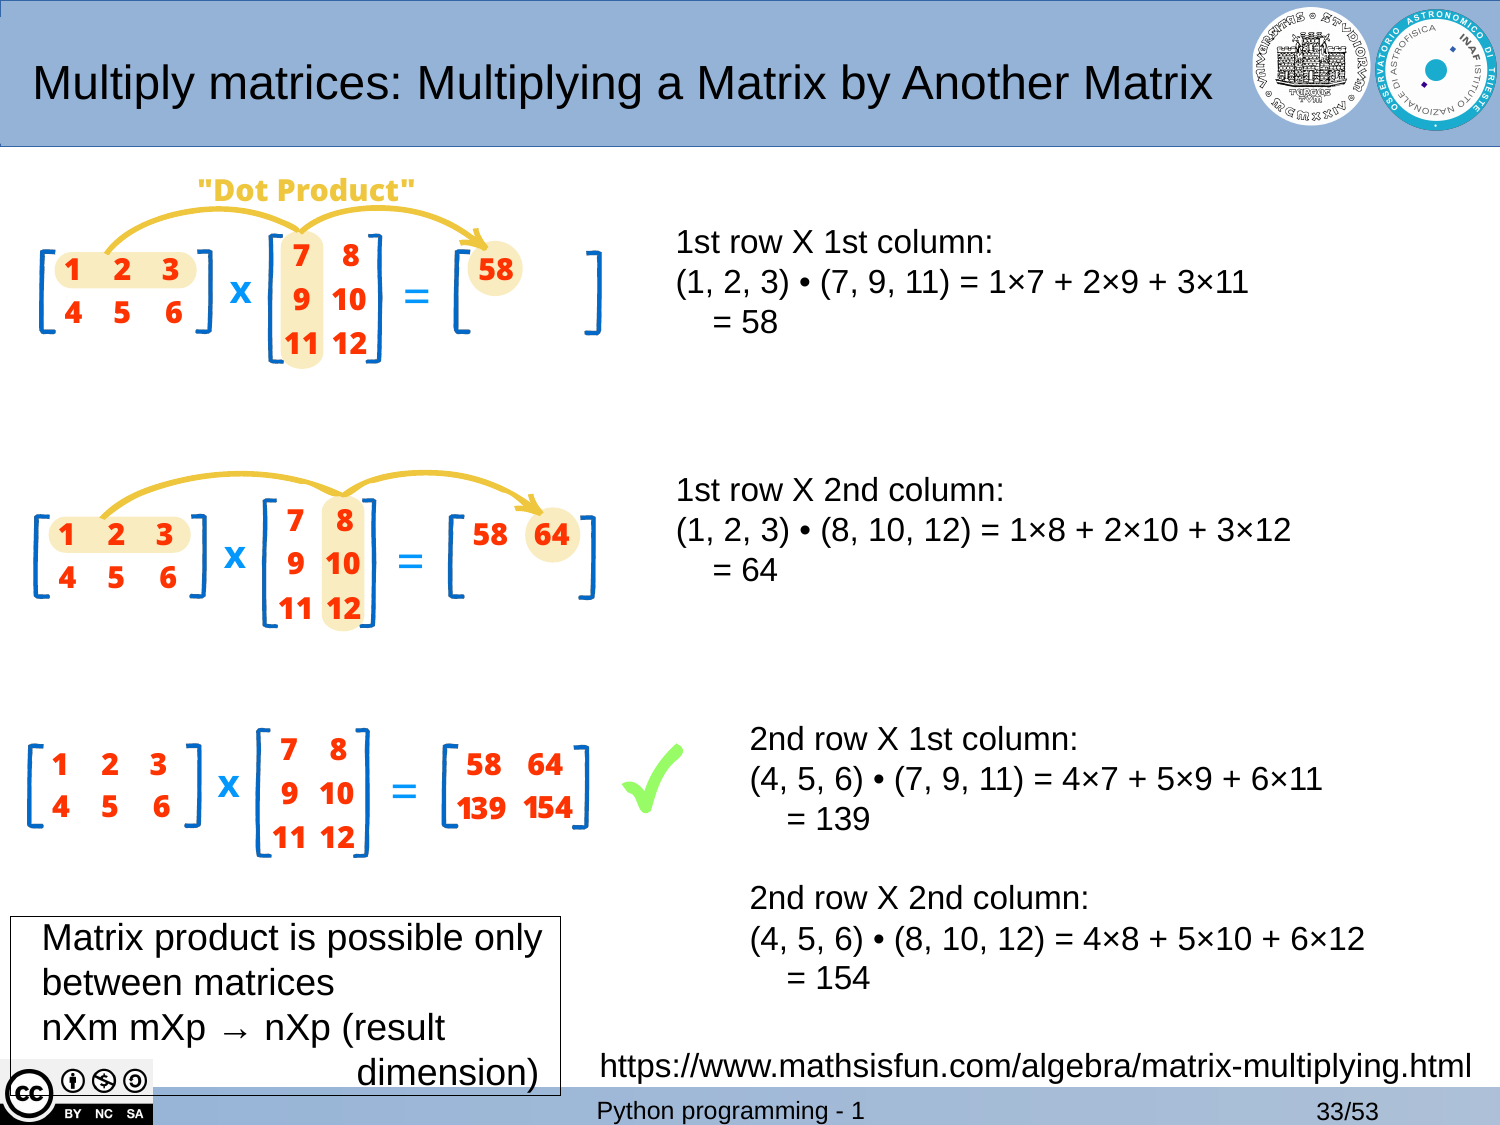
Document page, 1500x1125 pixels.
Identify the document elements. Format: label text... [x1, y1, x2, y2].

picture [33, 469, 596, 632]
picture [1252, 0, 1500, 156]
text_box Multiply matrices: Multiplying a Matrix by Another Matrix [0, 17, 1253, 144]
text_box [10, 916, 561, 1096]
list 2nd row X 1st column: (4, 5, 6) • (7, 9, 11) = 4×7 + 5×9 + 6×11 = 139 2nd row X 2nd column: (4, 5, 6) • (8, 10, 12) = 4×8 + 5×10 + 6×12 = 154 [734, 709, 1500, 870]
list Matrix product is possible only between matrices nXm mXp → nXp (result dimension) [26, 905, 892, 1065]
picture [0, 1059, 153, 1125]
list https://www.mathsisfun.com/algebra/matrix-multiplying.html [584, 1036, 1500, 1105]
picture [39, 177, 602, 369]
picture [26, 727, 685, 858]
list 1st row X 1st column: (1, 2, 3) • (7, 9, 11) = 1×7 + 2×9 + 3×11 = 58 [660, 212, 1500, 361]
list 1st row X 2nd column: (1, 2, 3) • (8, 10, 12) = 1×8 + 2×10 + 3×12 = 64 [661, 460, 1500, 621]
